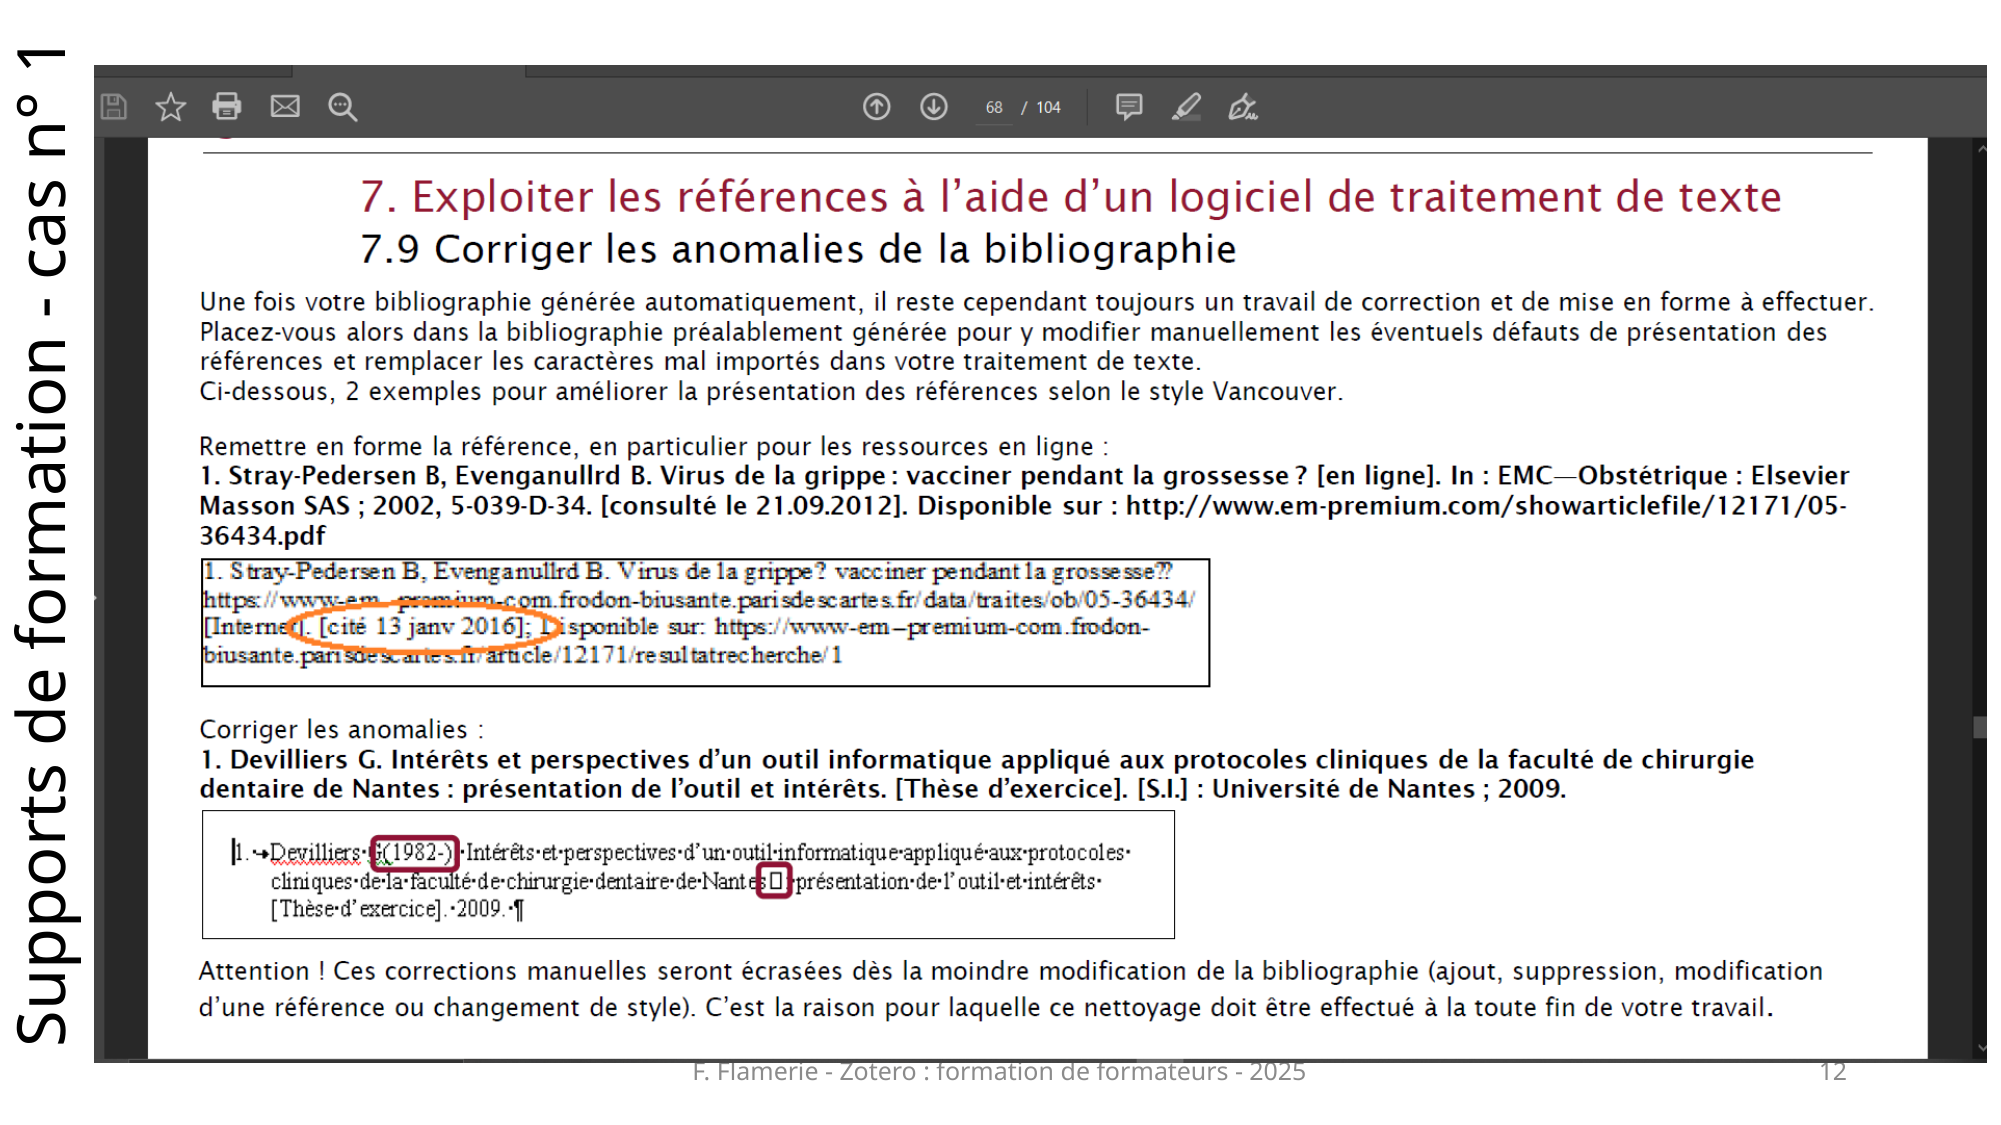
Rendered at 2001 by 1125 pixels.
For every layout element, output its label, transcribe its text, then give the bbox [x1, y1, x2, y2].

title Supports de formation - cas n° 1 [0, 0, 153, 1063]
picture [94, 65, 1987, 1063]
